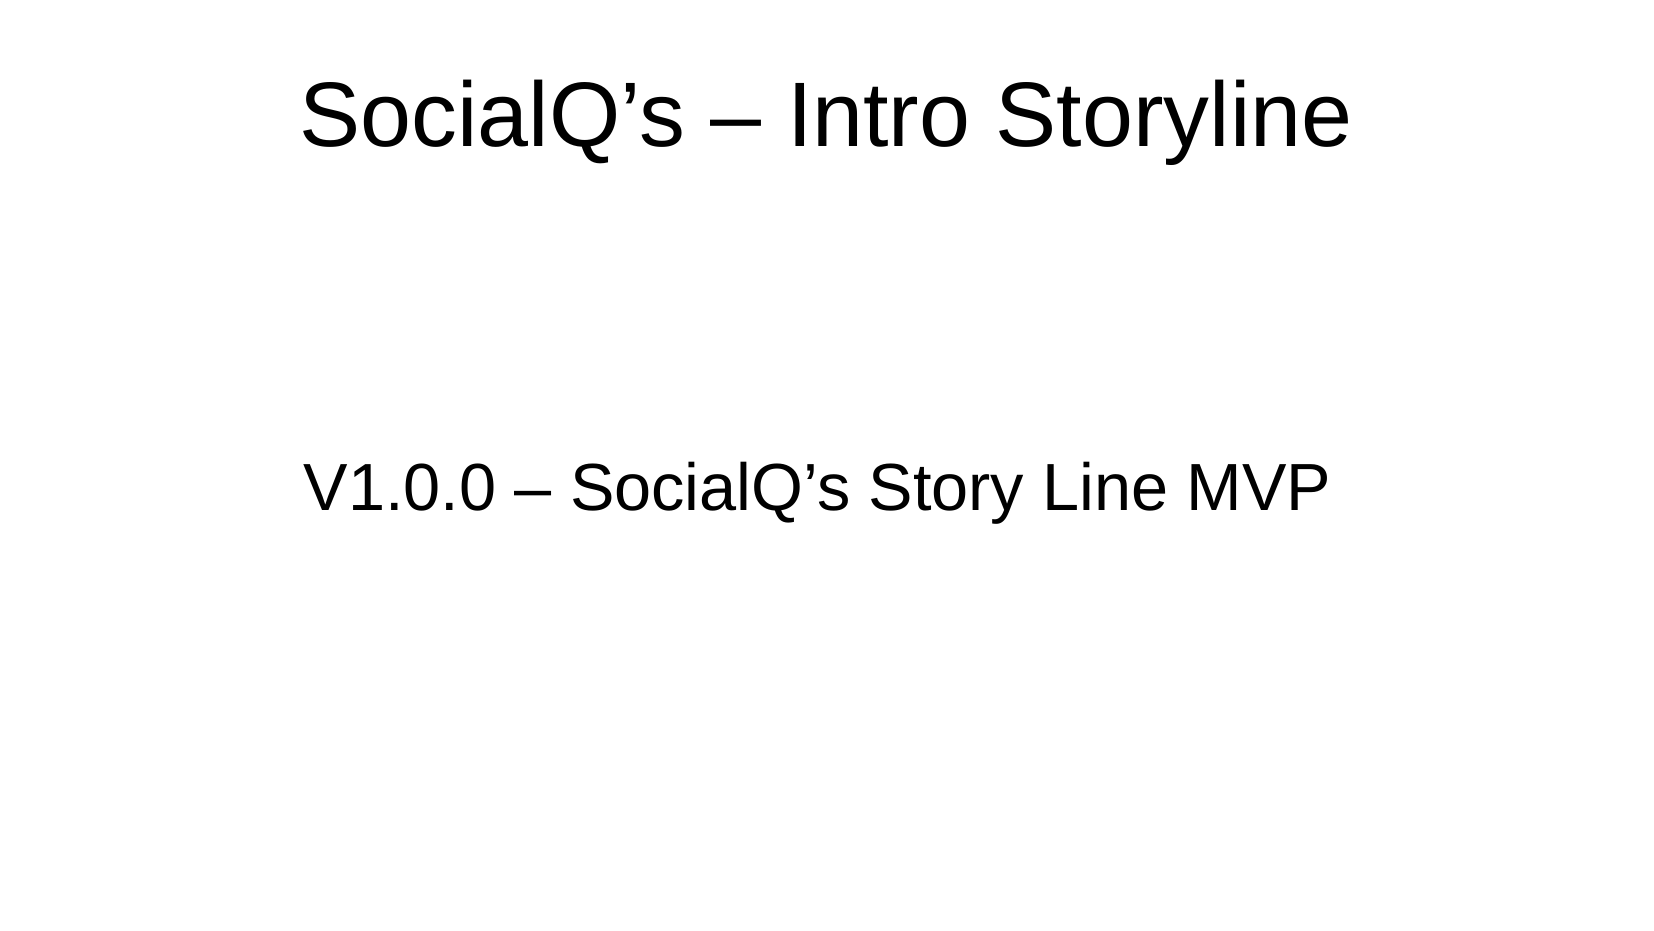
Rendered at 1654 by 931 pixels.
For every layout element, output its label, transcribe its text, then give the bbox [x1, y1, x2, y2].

subtitle V1.0.0 – SocialQ’s Story Line MVP [82, 217, 1571, 758]
title SocialQ’s – Intro Storyline [82, 37, 1571, 193]
